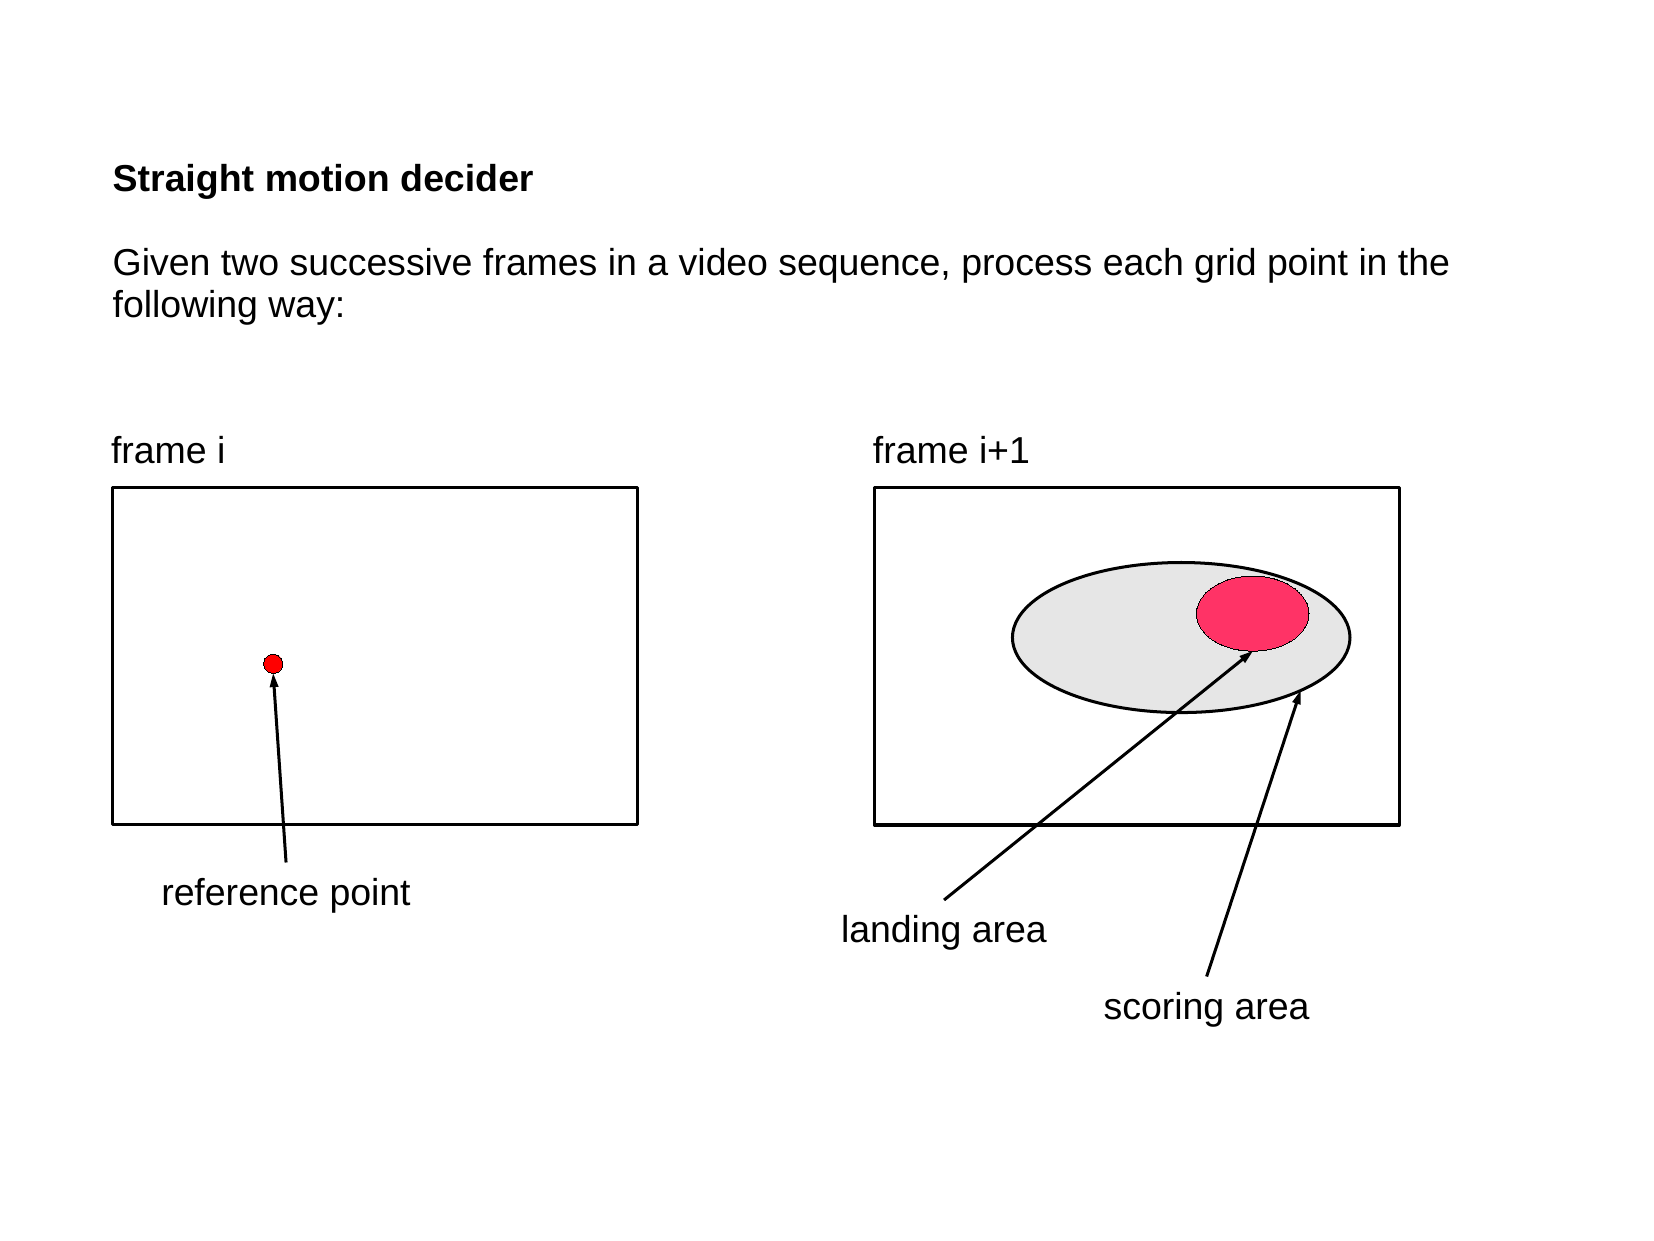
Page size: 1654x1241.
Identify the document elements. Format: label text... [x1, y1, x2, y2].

text_box landing area [825, 900, 1063, 974]
text_box frame i [94, 420, 242, 494]
text_box frame i+1 [856, 420, 1047, 495]
text_box [112, 487, 638, 825]
text_box scoring area [1087, 976, 1326, 1051]
text_box reference point [145, 862, 427, 937]
text_box [874, 487, 1400, 826]
text_box Straight motion decider Given two successive frames in a video sequence, process each grid point in the following way: [97, 150, 1613, 389]
